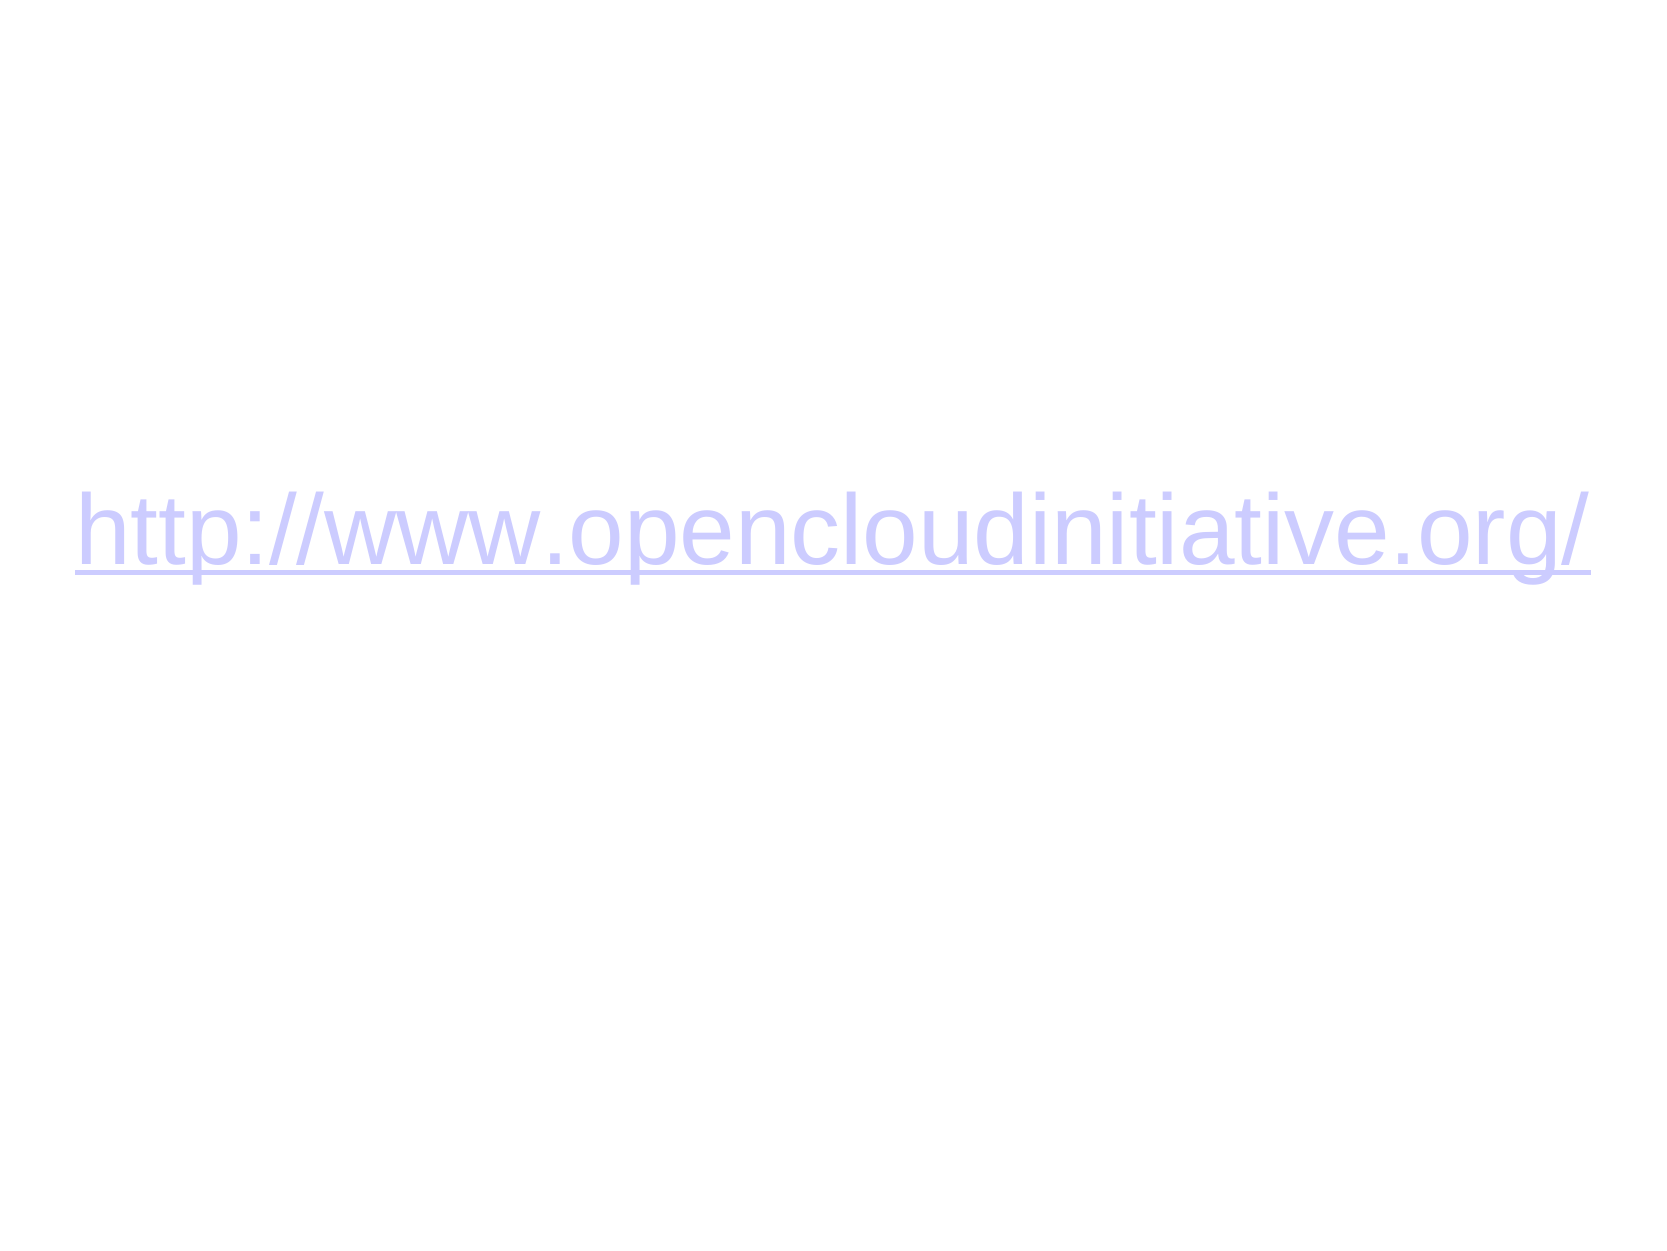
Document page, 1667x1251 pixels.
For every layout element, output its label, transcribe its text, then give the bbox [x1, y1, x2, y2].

text_box http://www.opencloudinitiative.org/ [73, 472, 1593, 701]
